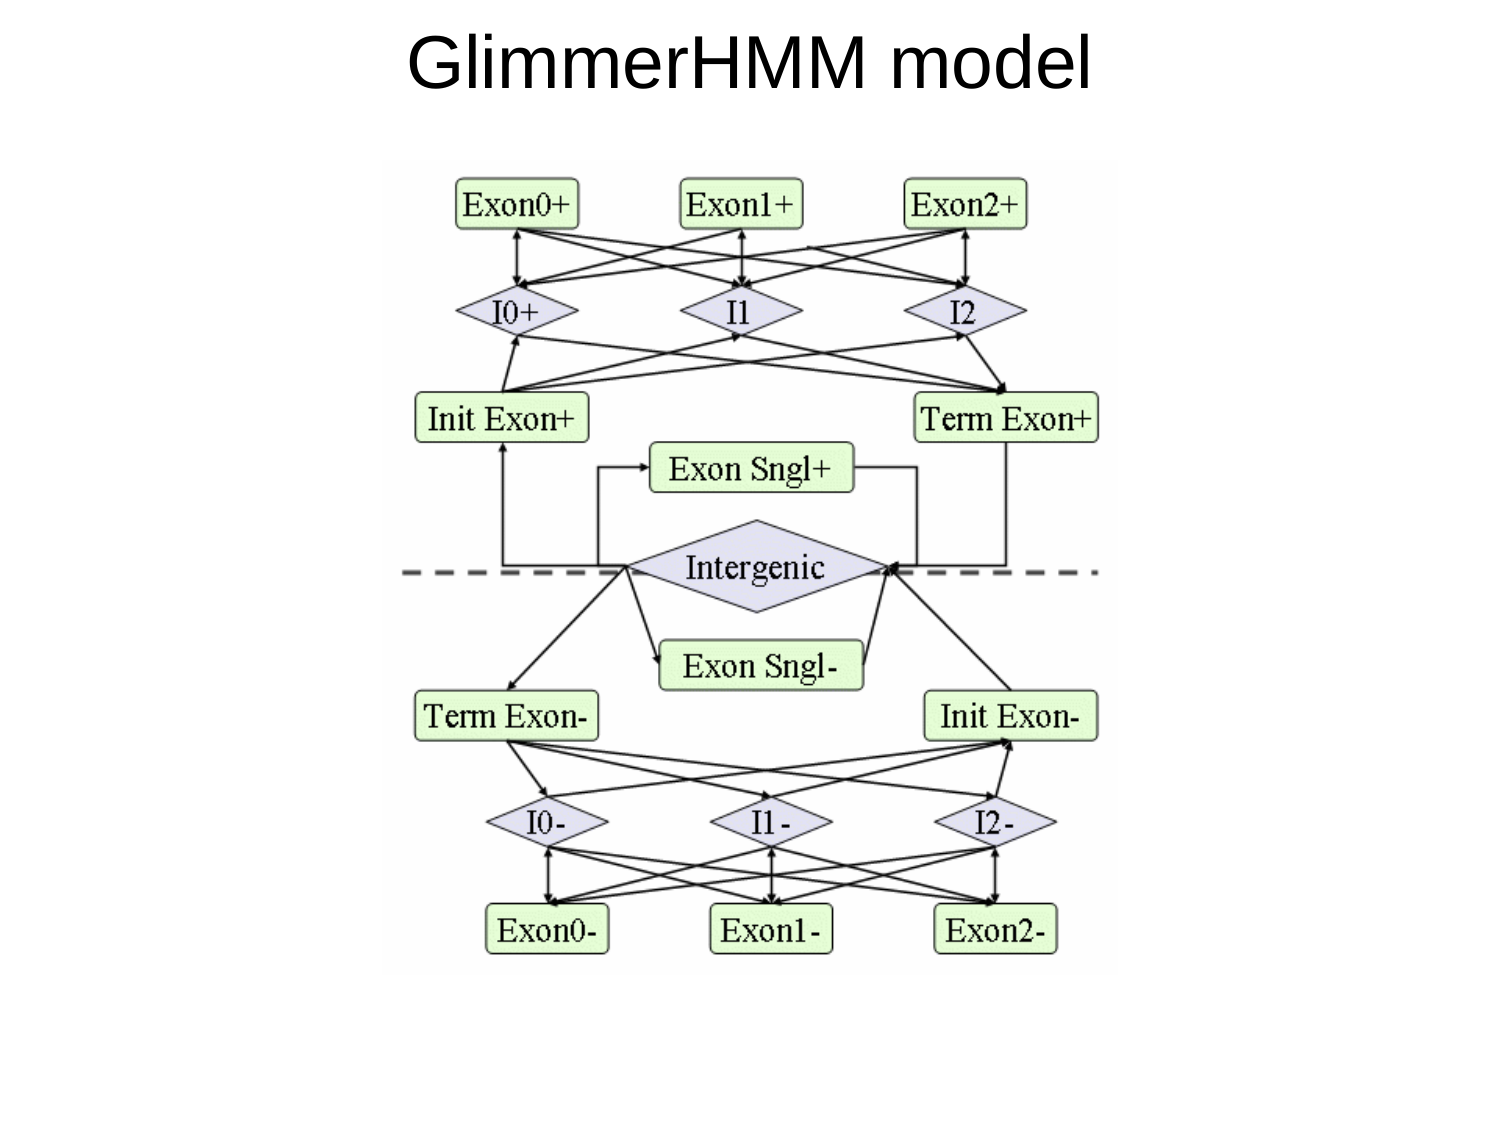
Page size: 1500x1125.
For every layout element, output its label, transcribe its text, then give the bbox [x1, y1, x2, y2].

title GlimmerHMM model [0, 12, 1500, 113]
picture [382, 160, 1118, 976]
